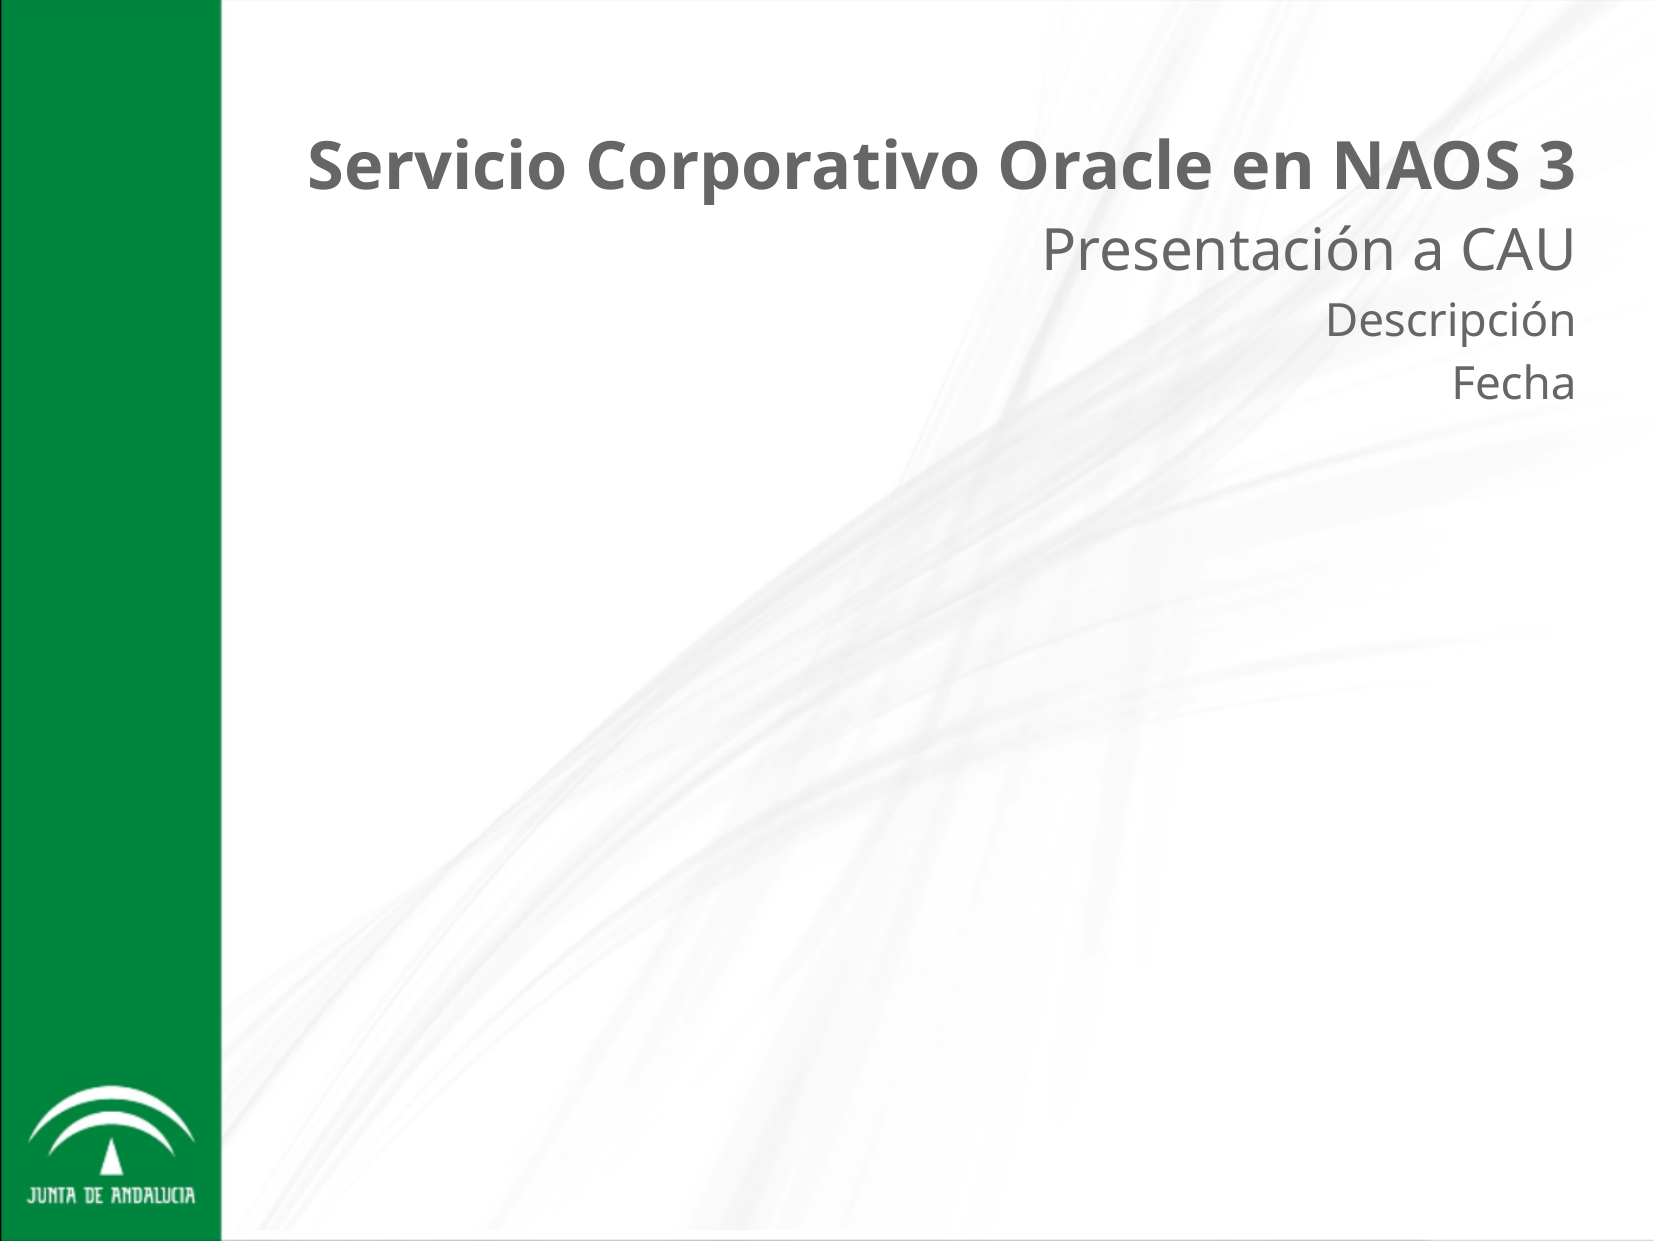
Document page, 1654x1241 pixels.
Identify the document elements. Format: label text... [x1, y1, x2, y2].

subtitle Servicio Corporativo Oracle en NAOS 3 Presentación a CAU Descripción Fecha [259, 37, 1577, 1123]
picture [0, 0, 1654, 1241]
